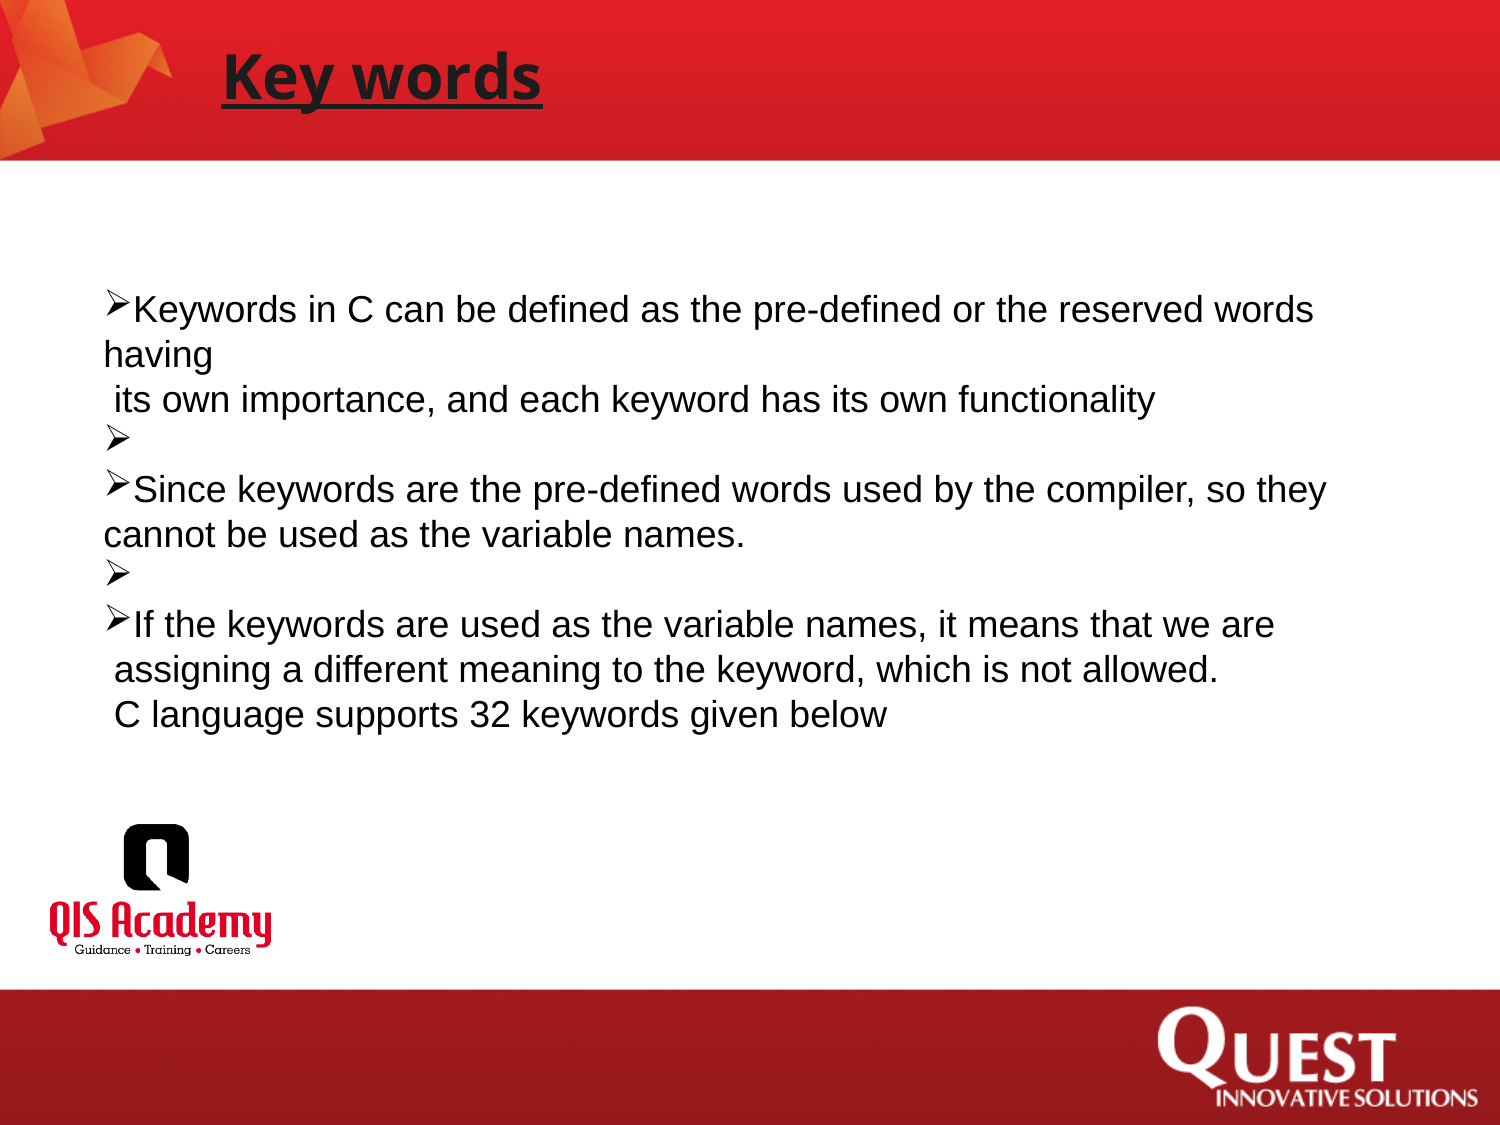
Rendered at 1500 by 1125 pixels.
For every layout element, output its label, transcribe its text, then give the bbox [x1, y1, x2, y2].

title Key words [206, 29, 828, 195]
text_box Keywords in C can be defined as the pre-defined or the reserved words having its own importance, and each keyword has its own functionality Since keywords are the pre-defined words used by the compiler, so they cannot be used as the variable names. If the keywords are used as the variable names, it means that we are assigning a different meaning to the keyword, which is not allowed. C language supports 32 keywords given below [88, 277, 1447, 698]
